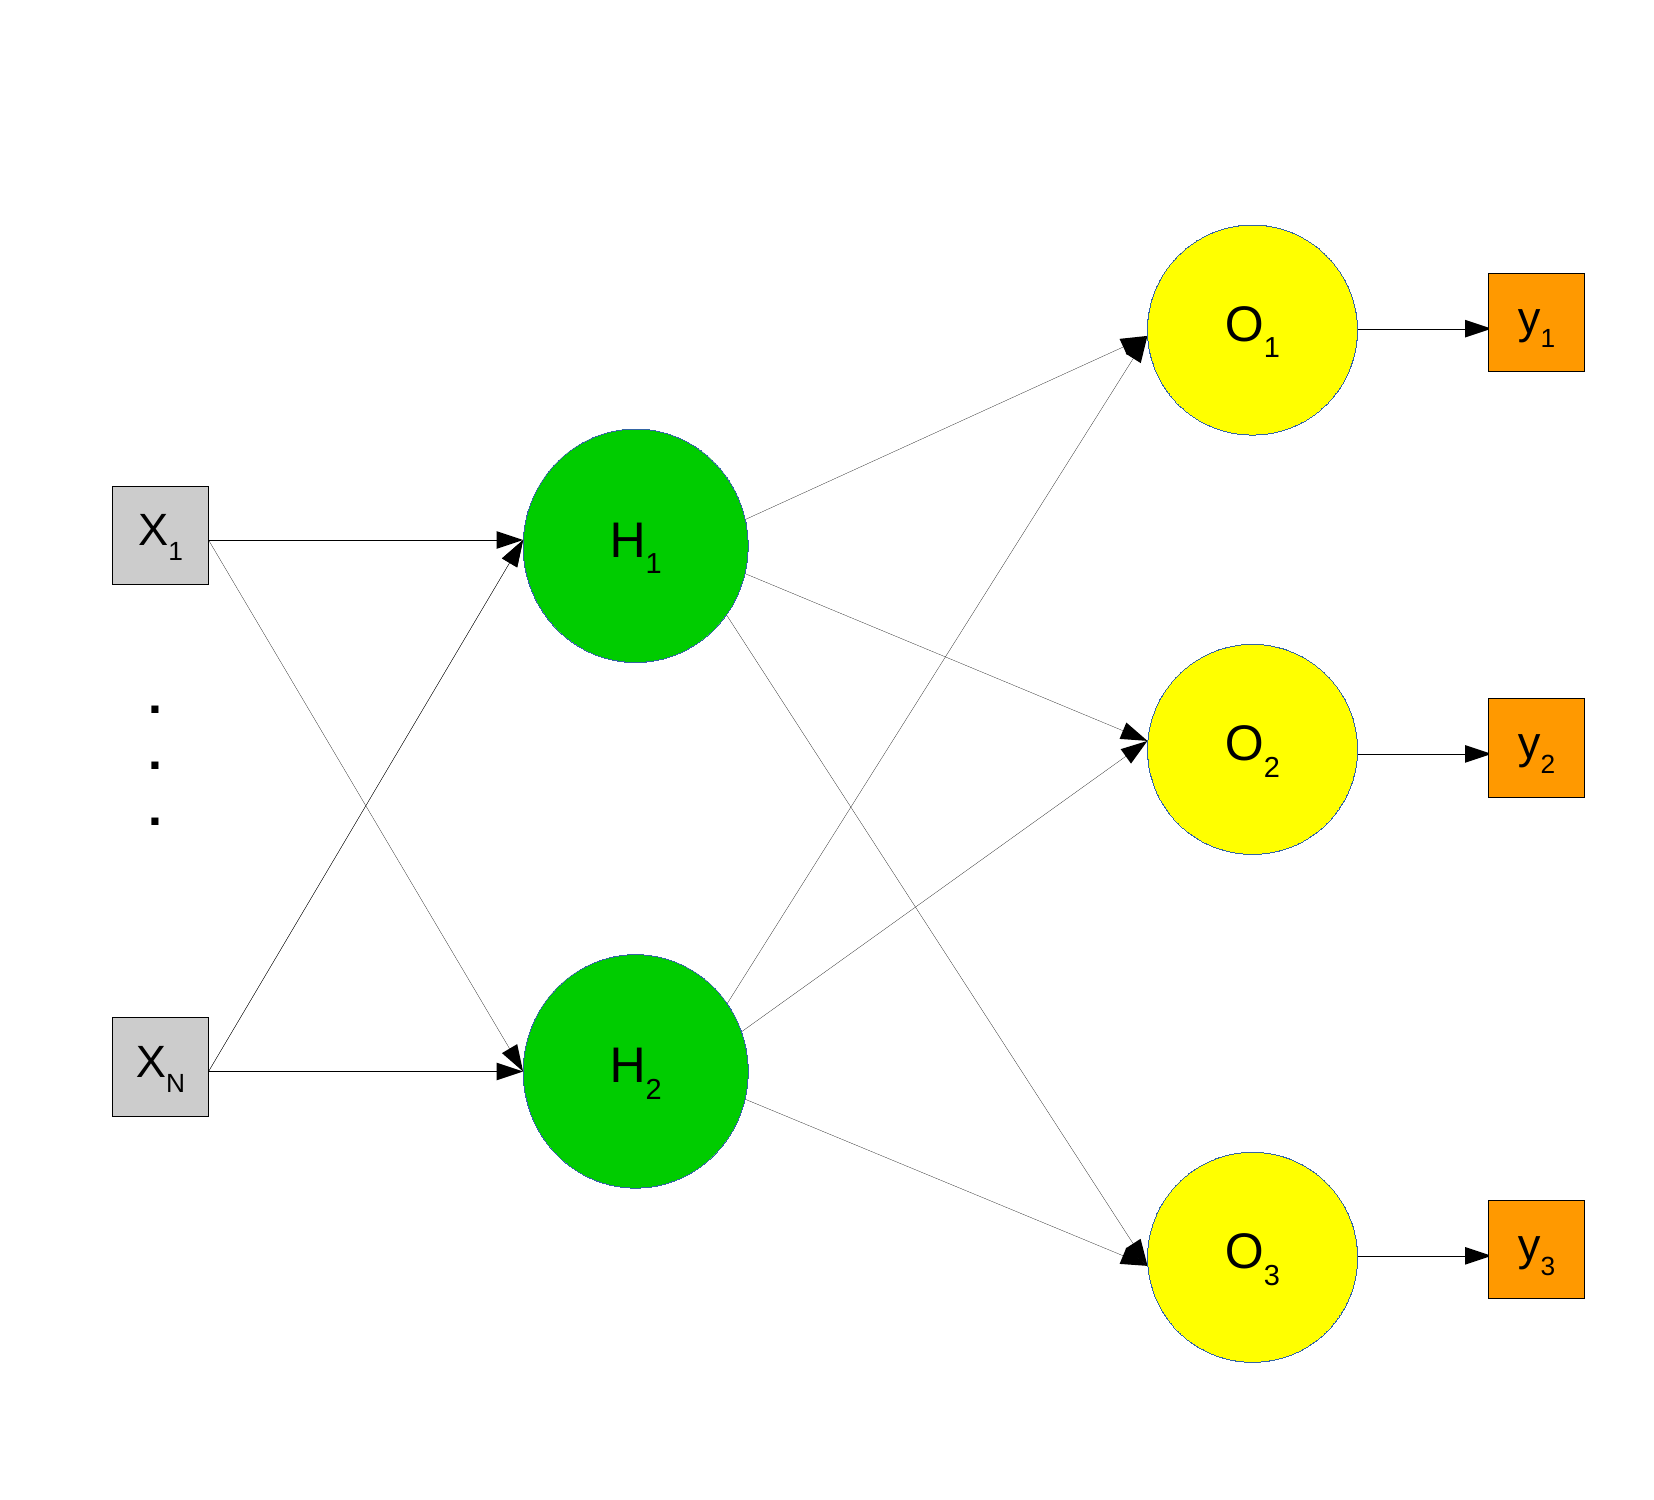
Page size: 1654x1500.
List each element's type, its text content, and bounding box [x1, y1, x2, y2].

text_box X1 [112, 486, 209, 585]
text_box H2 [523, 954, 749, 1189]
text_box y1 [1488, 273, 1585, 372]
text_box y3 [1488, 1200, 1585, 1299]
text_box O1 [1147, 225, 1358, 436]
text_box XN [112, 1017, 209, 1117]
text_box O3 [1147, 1152, 1358, 1363]
text_box . . . [110, 661, 201, 992]
text_box y2 [1488, 698, 1585, 798]
text_box O2 [1147, 644, 1358, 855]
text_box H1 [523, 429, 749, 663]
